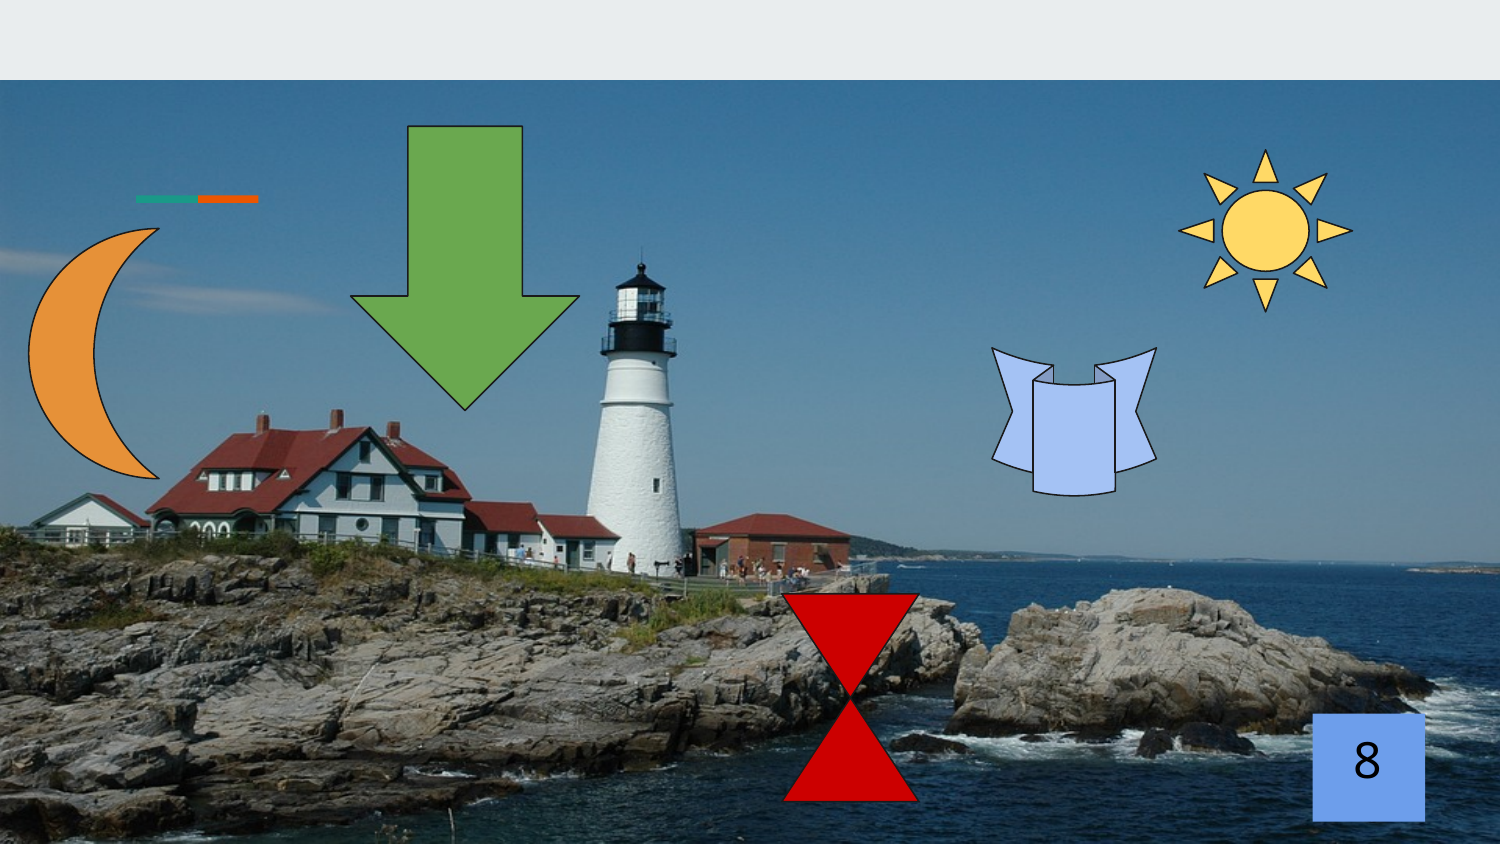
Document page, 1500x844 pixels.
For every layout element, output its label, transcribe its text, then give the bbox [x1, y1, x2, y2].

text_box [1253, 149, 1279, 183]
text_box [1293, 173, 1328, 205]
text_box [1317, 219, 1353, 243]
text_box [1204, 256, 1238, 289]
text_box [1293, 256, 1328, 289]
text_box [1253, 279, 1279, 312]
text_box [350, 126, 580, 411]
text_box [28, 228, 160, 479]
text_box [1222, 190, 1310, 272]
title [73, 72, 1472, 167]
text_box [1178, 219, 1214, 243]
text_box [991, 347, 1157, 496]
text_box [1204, 173, 1238, 205]
picture [0, 80, 1500, 844]
text_box 8 [1312, 713, 1426, 822]
text_box [781, 593, 920, 802]
